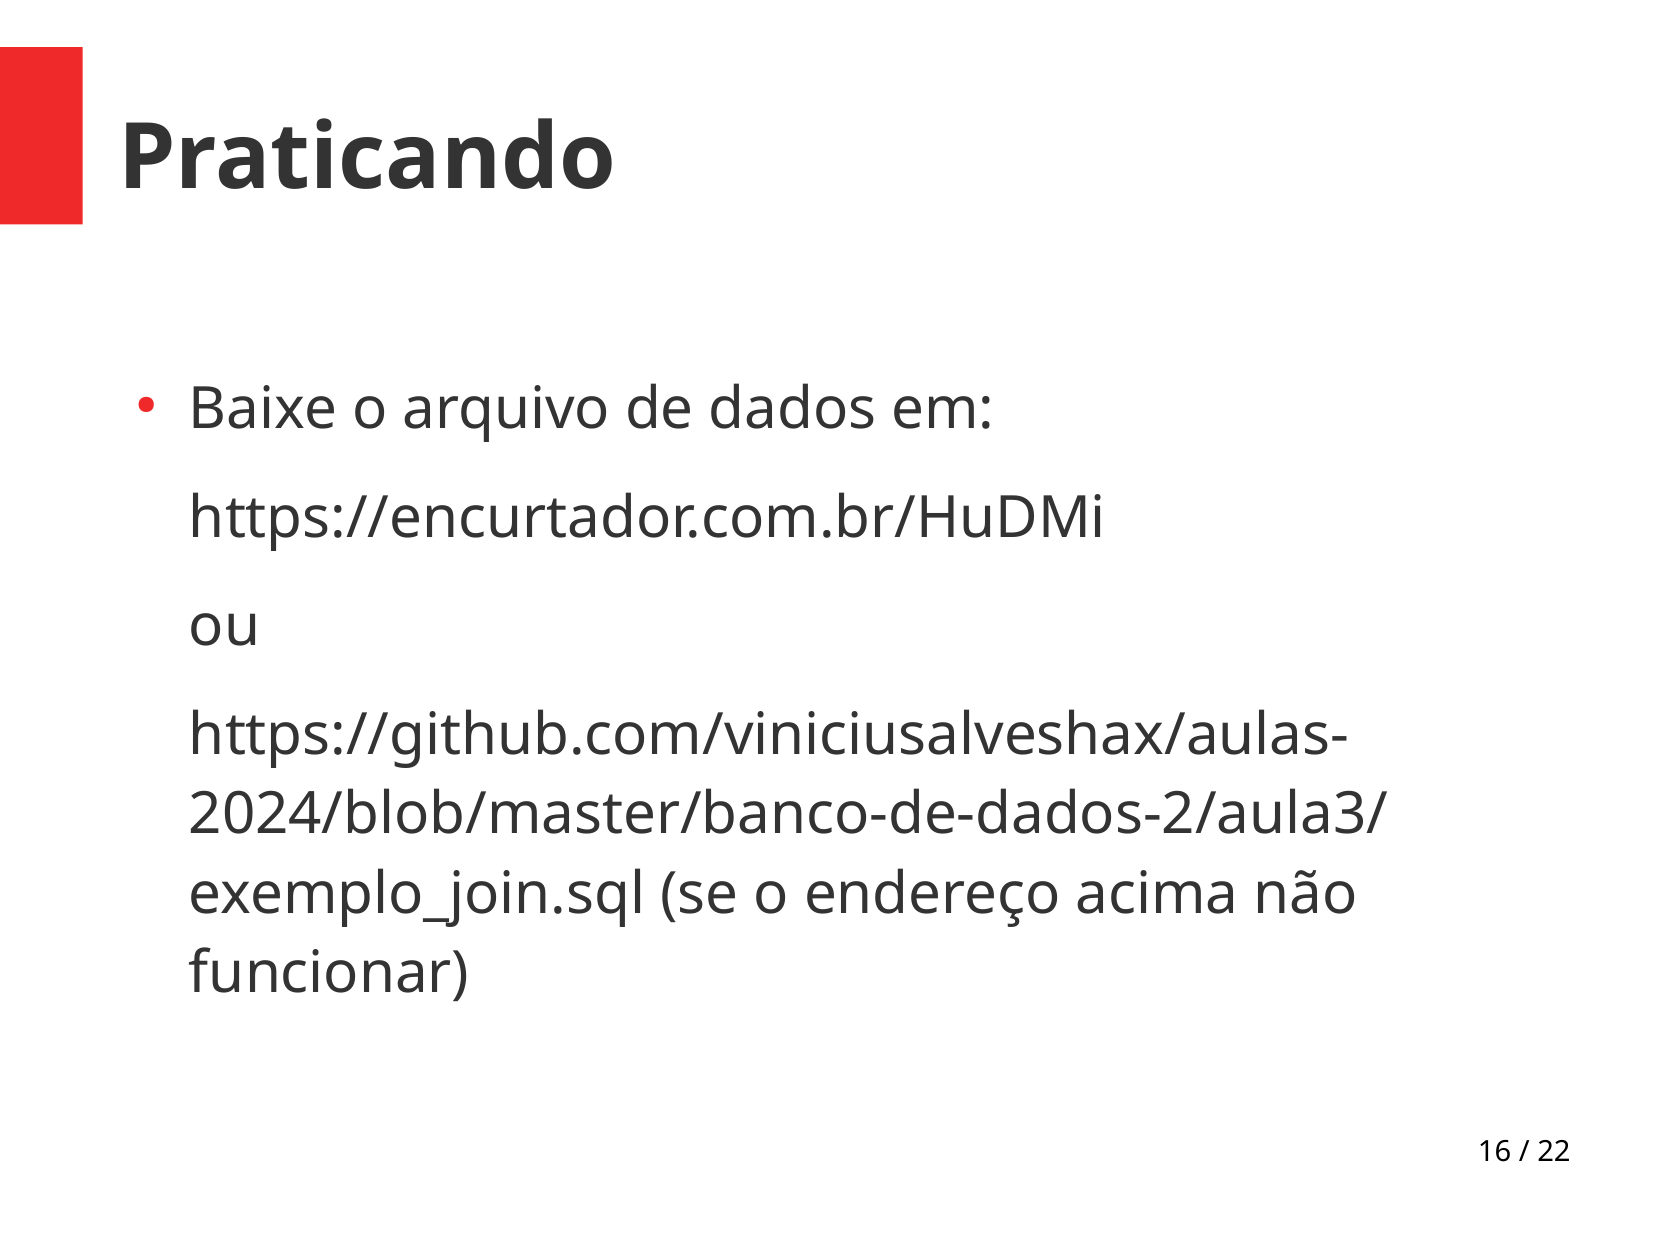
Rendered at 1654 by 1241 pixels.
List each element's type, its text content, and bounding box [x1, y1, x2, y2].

title Praticando [118, 49, 1571, 257]
list Baixe o arquivo de dados em: https://encurtador.com.br/HuDMi ou https://github.com/viniciusalveshax/aulas-2024/blob/master/banco-de-dados-2/aula3/exemplo_join.sql (se o endereço acima não funcionar) [118, 366, 1536, 1086]
